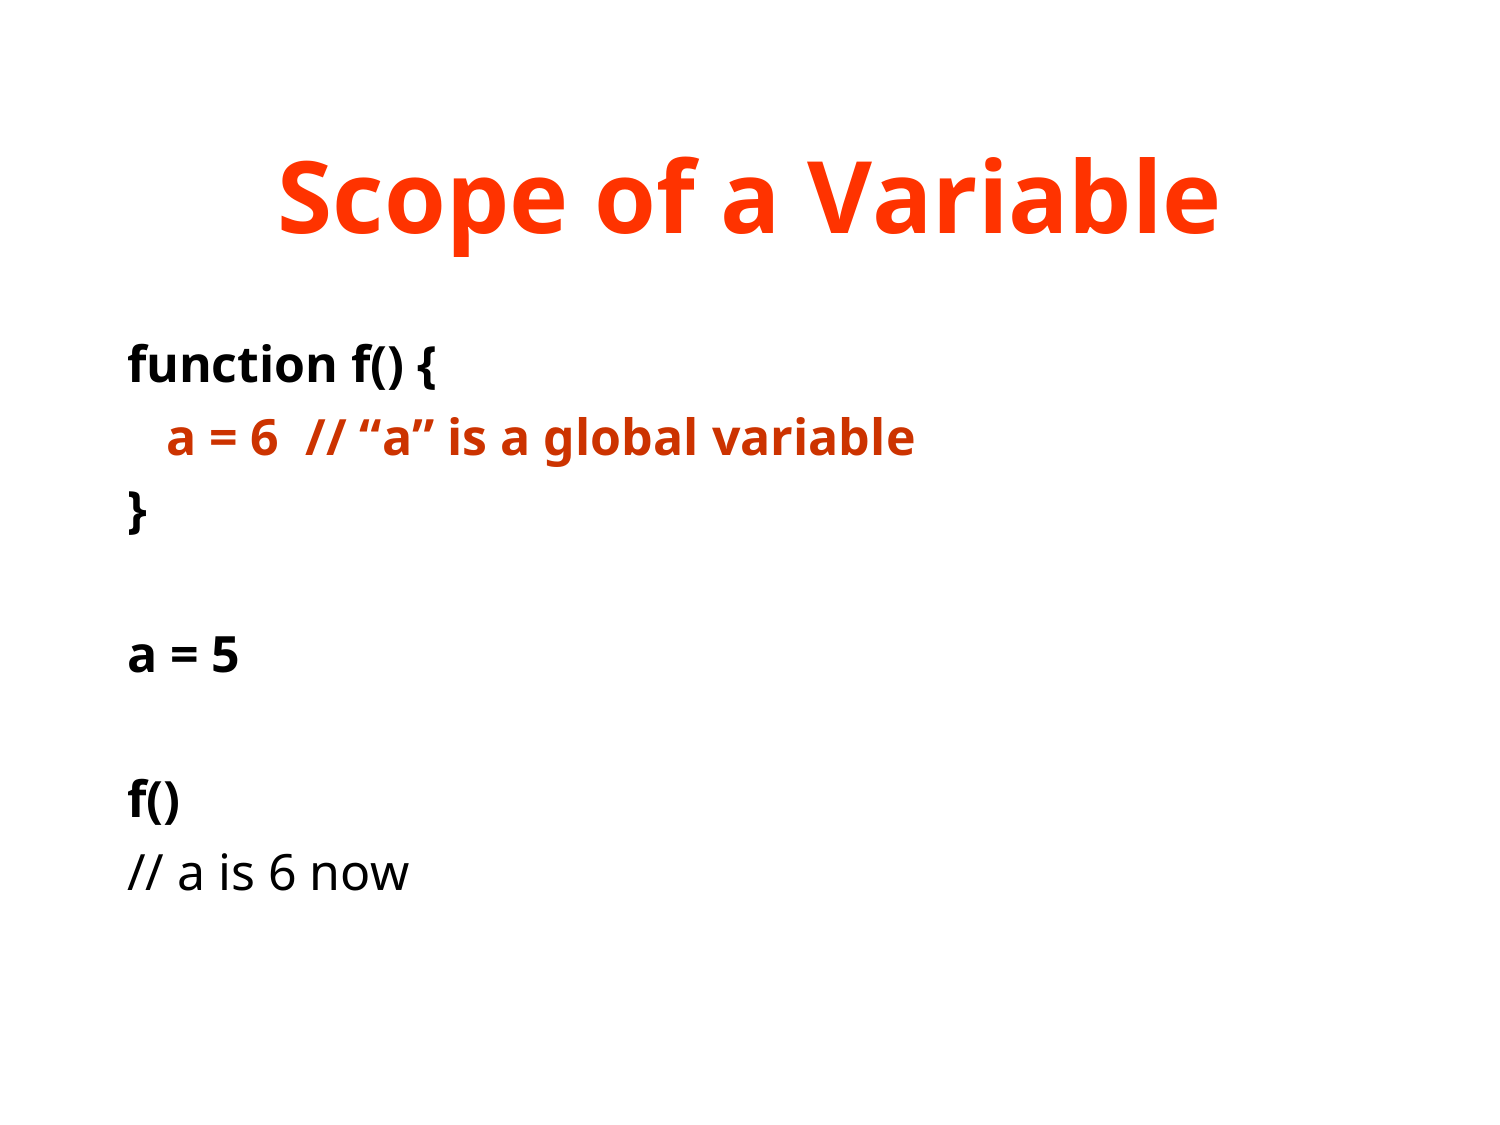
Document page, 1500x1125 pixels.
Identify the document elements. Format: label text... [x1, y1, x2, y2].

title Scope of a Variable [112, 99, 1388, 288]
list function f() { a = 6 // “a” is a global variable } a = 5 f() // a is 6 now [112, 324, 1388, 1001]
